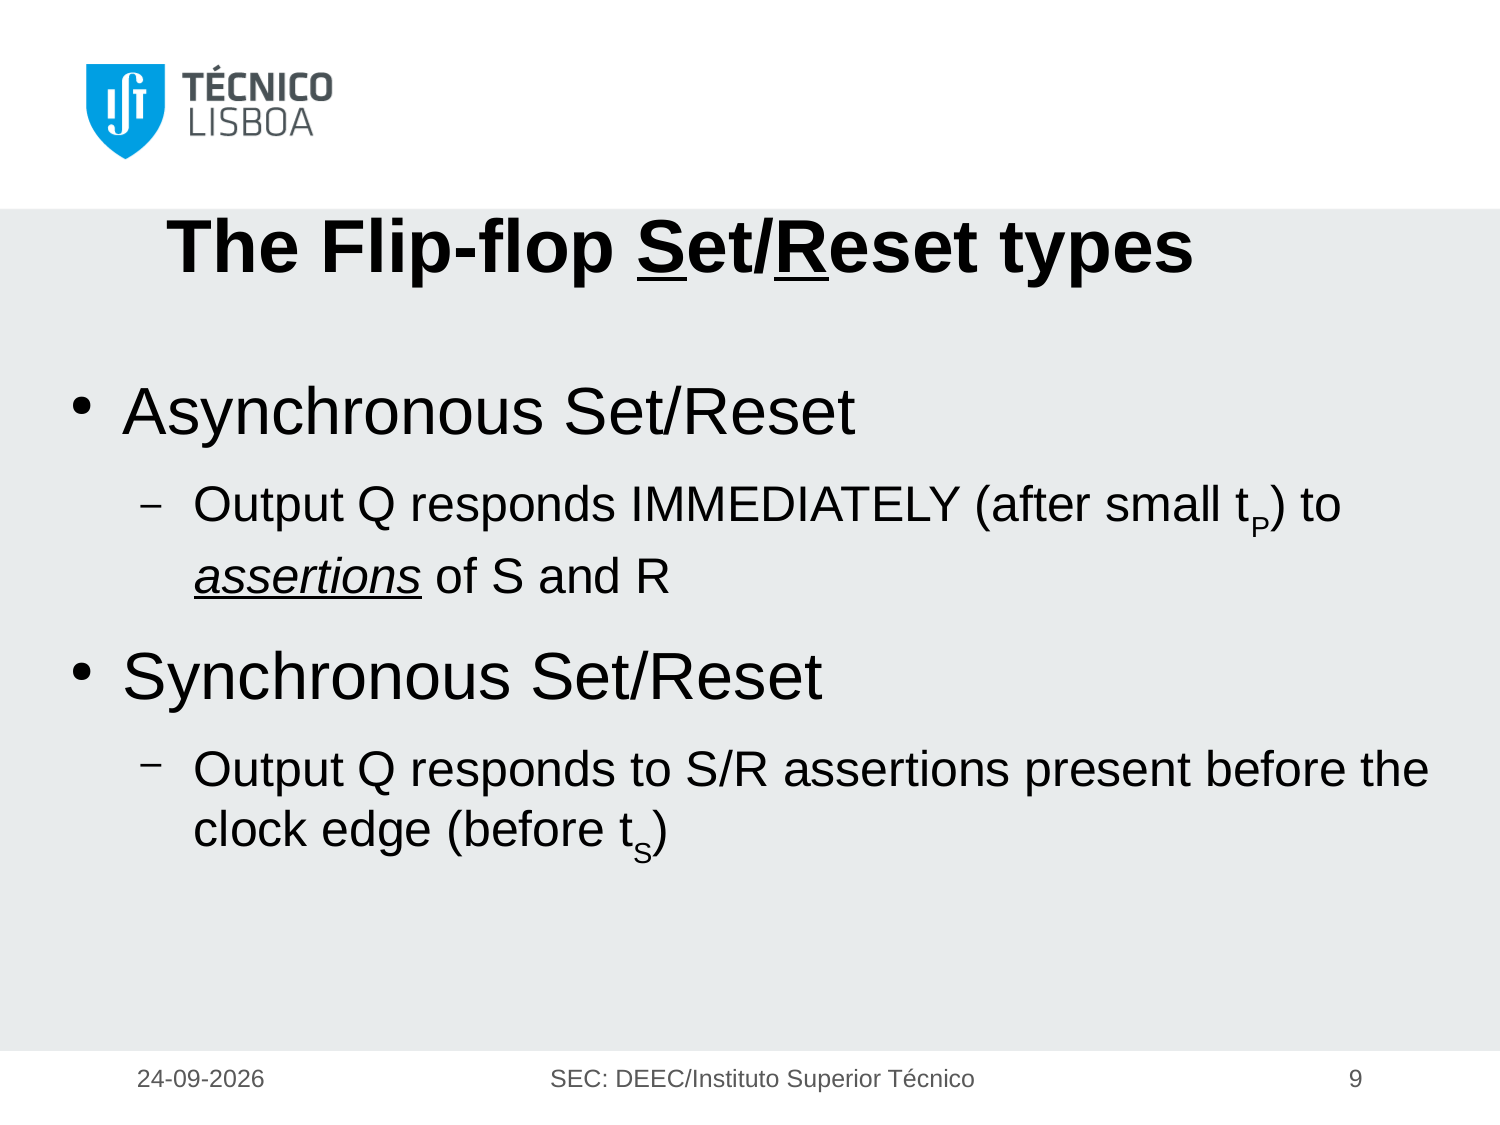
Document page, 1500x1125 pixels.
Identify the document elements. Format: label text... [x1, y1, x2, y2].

picture [0, 0, 1500, 1125]
list Asynchronous Set/Reset Output Q responds IMMEDIATELY (after small tP) to assertions of S and R Synchronous Set/Reset Output Q responds to S/R assertions present before the clock edge (before tS) [52, 367, 1465, 1030]
title The Flip-flop Set/Reset types [151, 171, 1408, 314]
